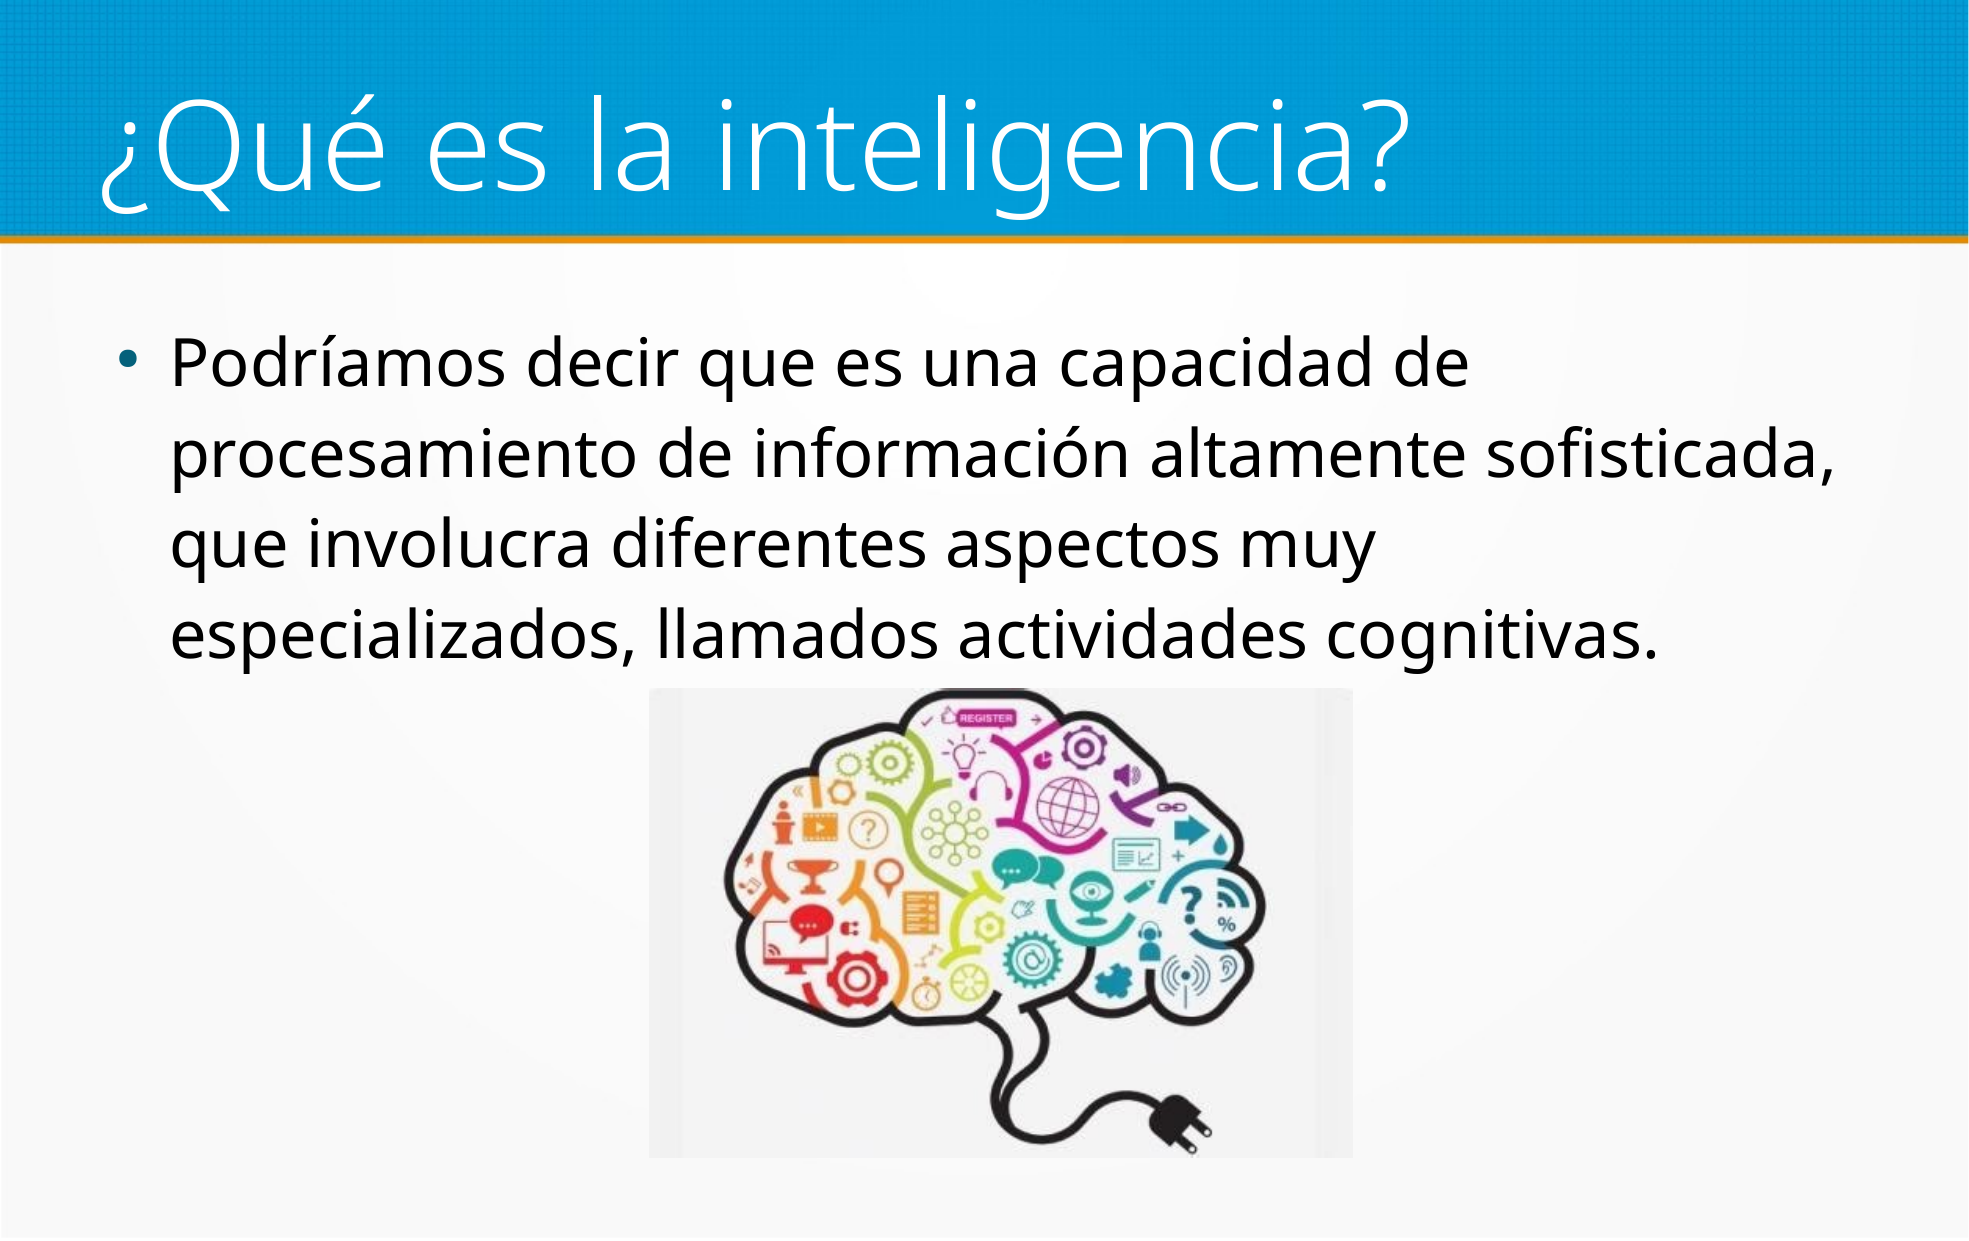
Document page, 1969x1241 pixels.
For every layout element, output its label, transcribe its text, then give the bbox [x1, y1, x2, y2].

list Podríamos decir que es una capacidad de procesamiento de información altamente sofisticada, que involucra diferentes aspectos muy especializados, llamados actividades cognitivas. [98, 315, 1861, 1081]
title ¿Qué es la inteligencia? [98, 19, 1870, 227]
picture [0, 233, 1969, 1241]
